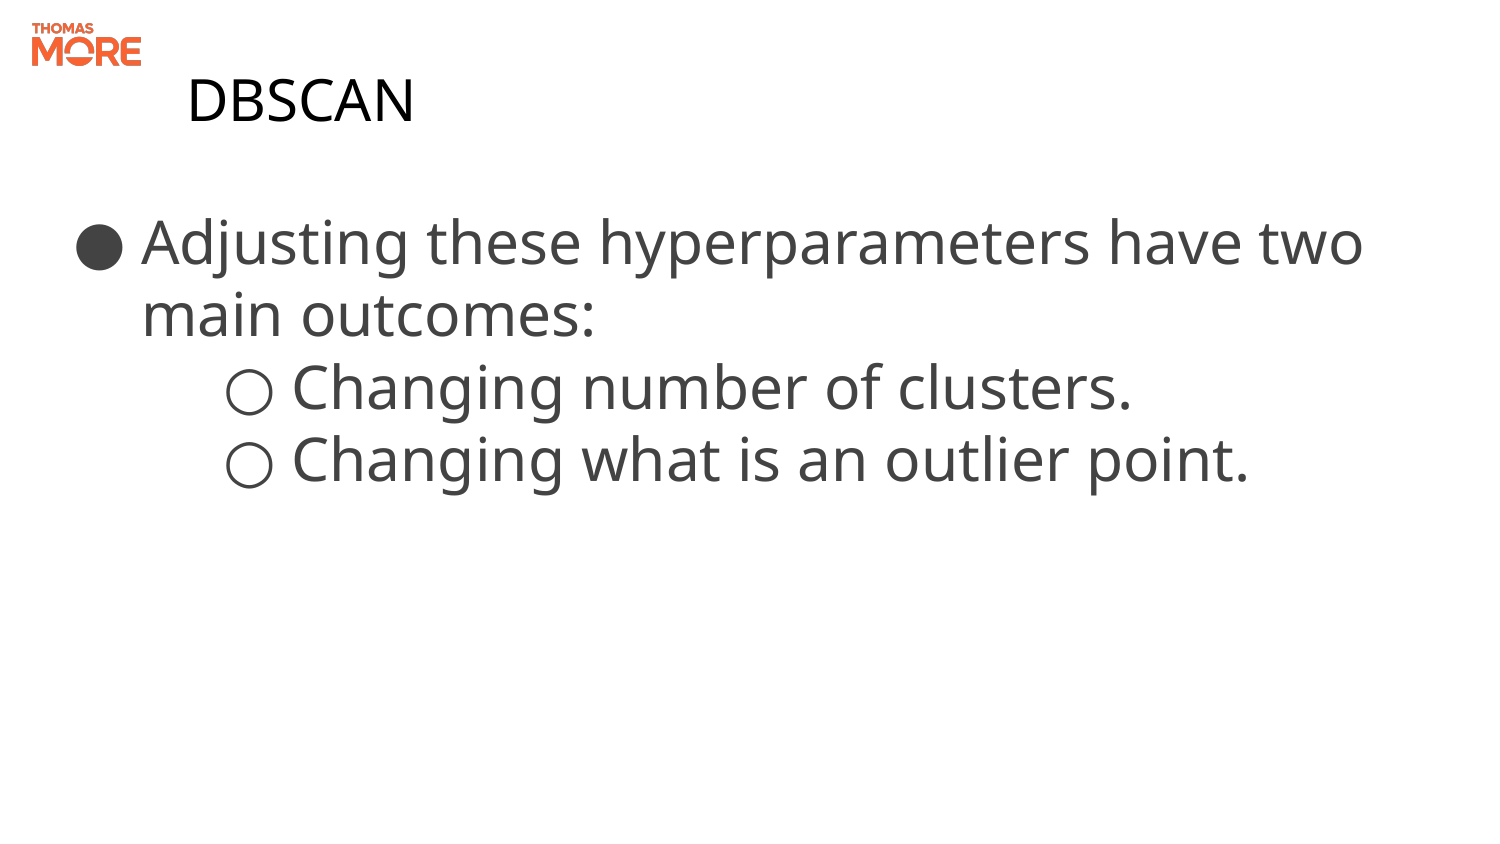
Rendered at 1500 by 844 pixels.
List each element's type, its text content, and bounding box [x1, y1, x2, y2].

list Adjusting these hyperparameters have two main outcomes: Changing number of clusters. Changing what is an outlier point. [51, 189, 1476, 750]
picture [22, 13, 151, 76]
title DBSCAN [171, 48, 1449, 143]
